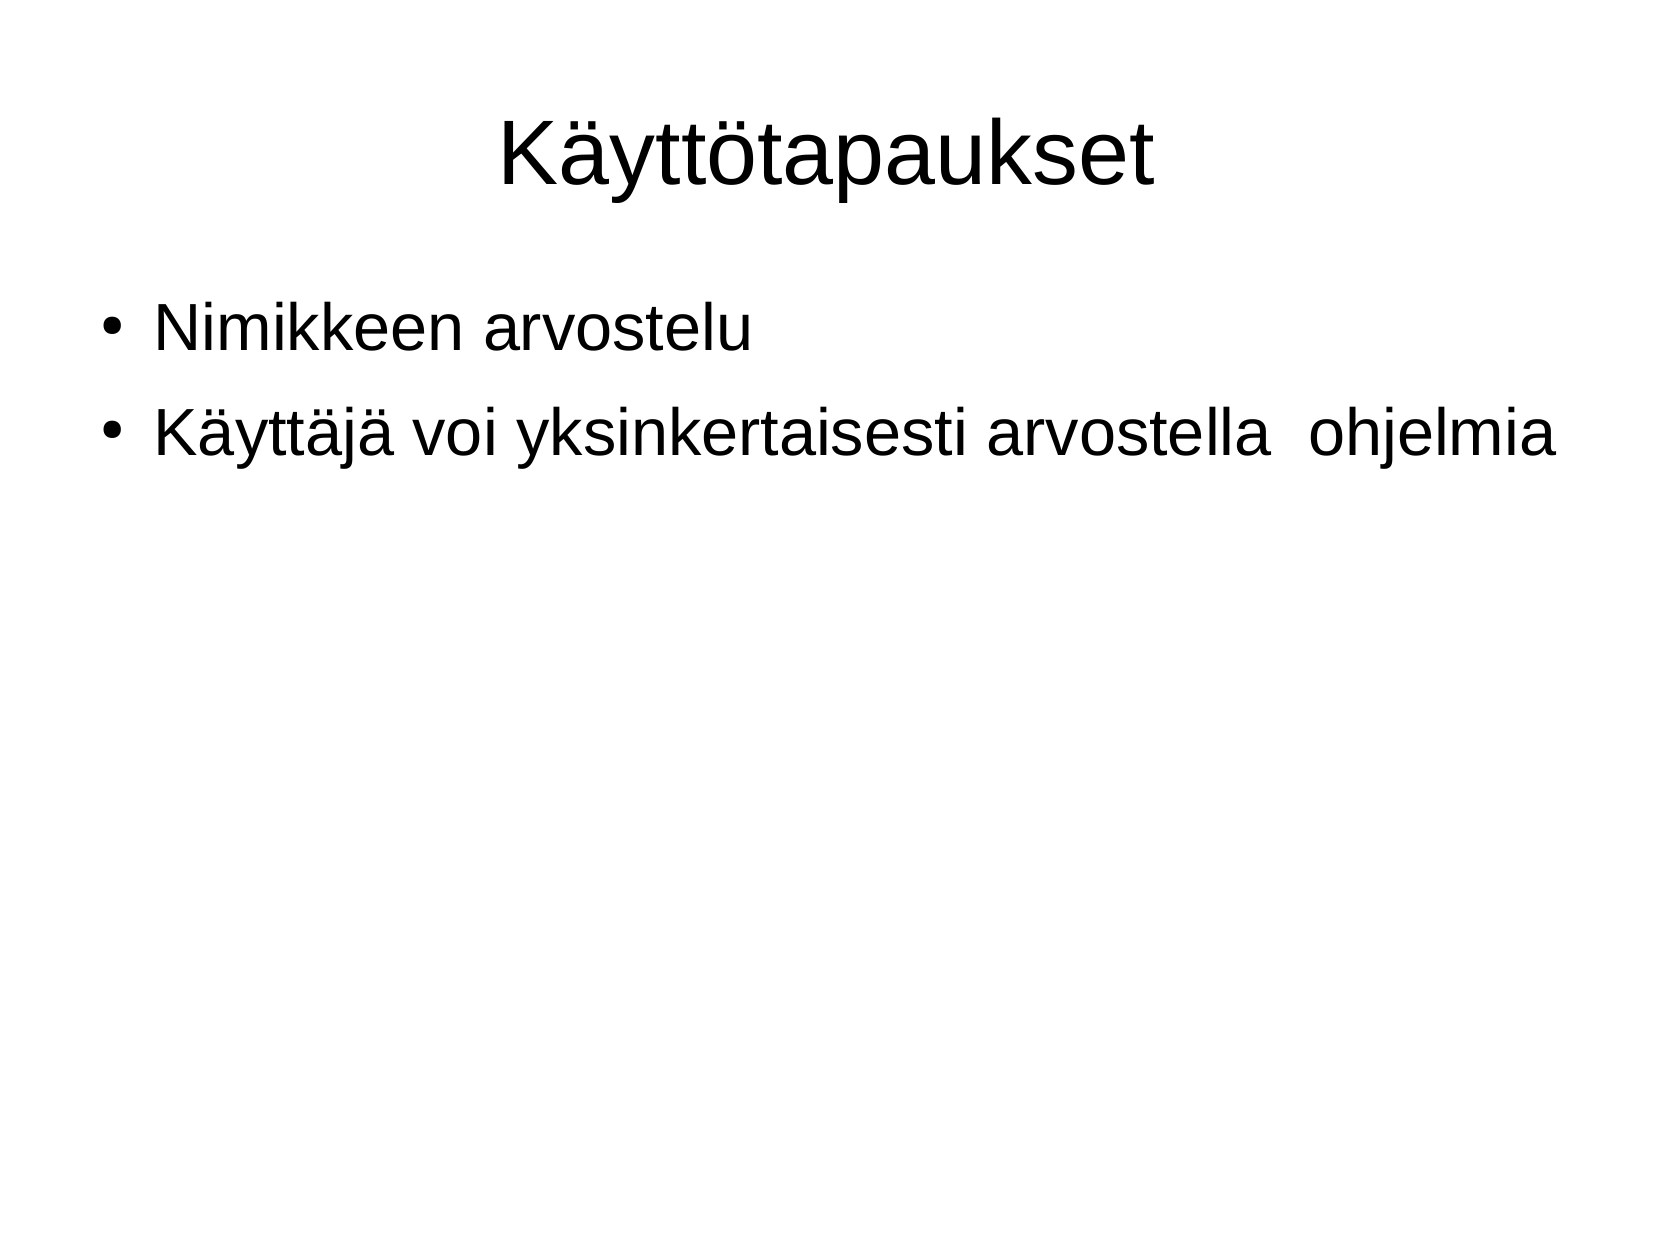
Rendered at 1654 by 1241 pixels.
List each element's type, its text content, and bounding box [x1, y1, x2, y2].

list Nimikkeen arvostelu Käyttäjä voi yksinkertaisesti arvostella ohjelmia [82, 290, 1571, 1010]
title Käyttötapaukset [82, 49, 1571, 257]
